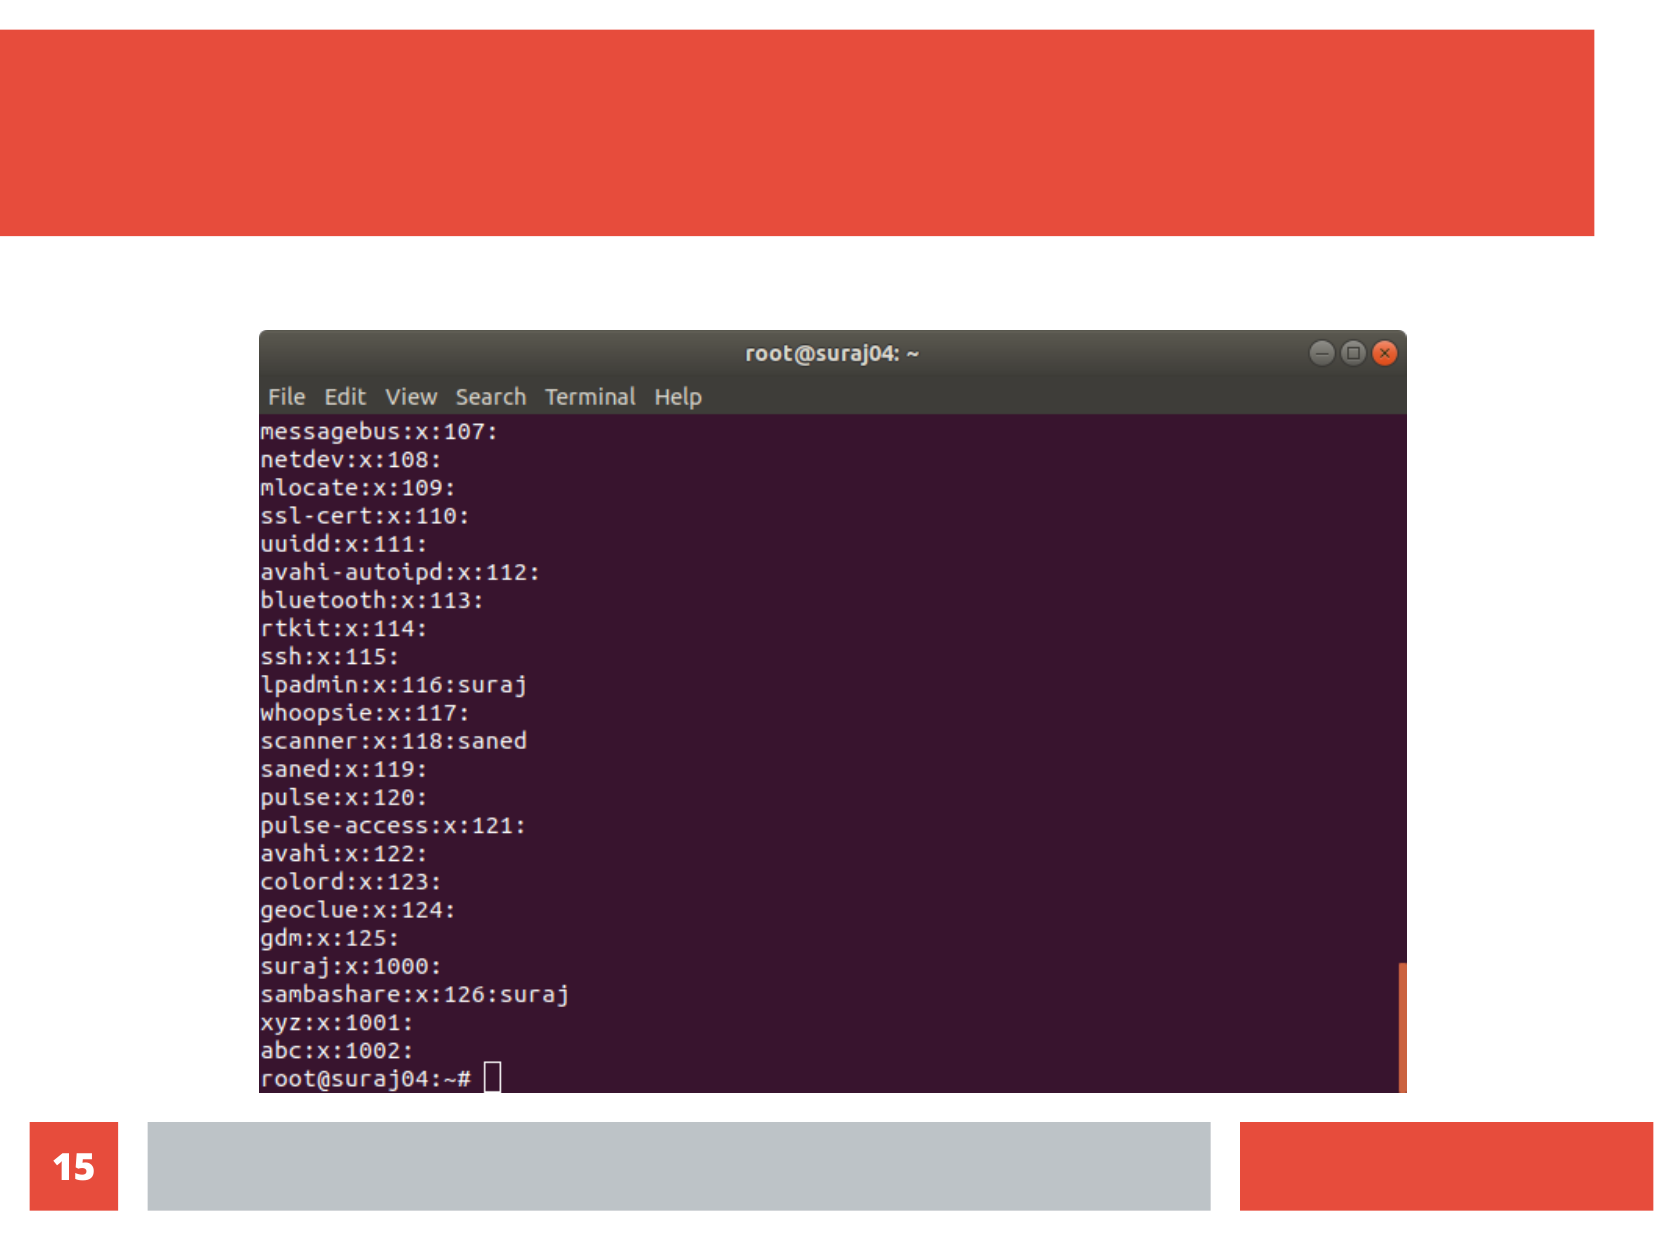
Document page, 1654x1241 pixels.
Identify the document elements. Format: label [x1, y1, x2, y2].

picture [259, 330, 1407, 1093]
